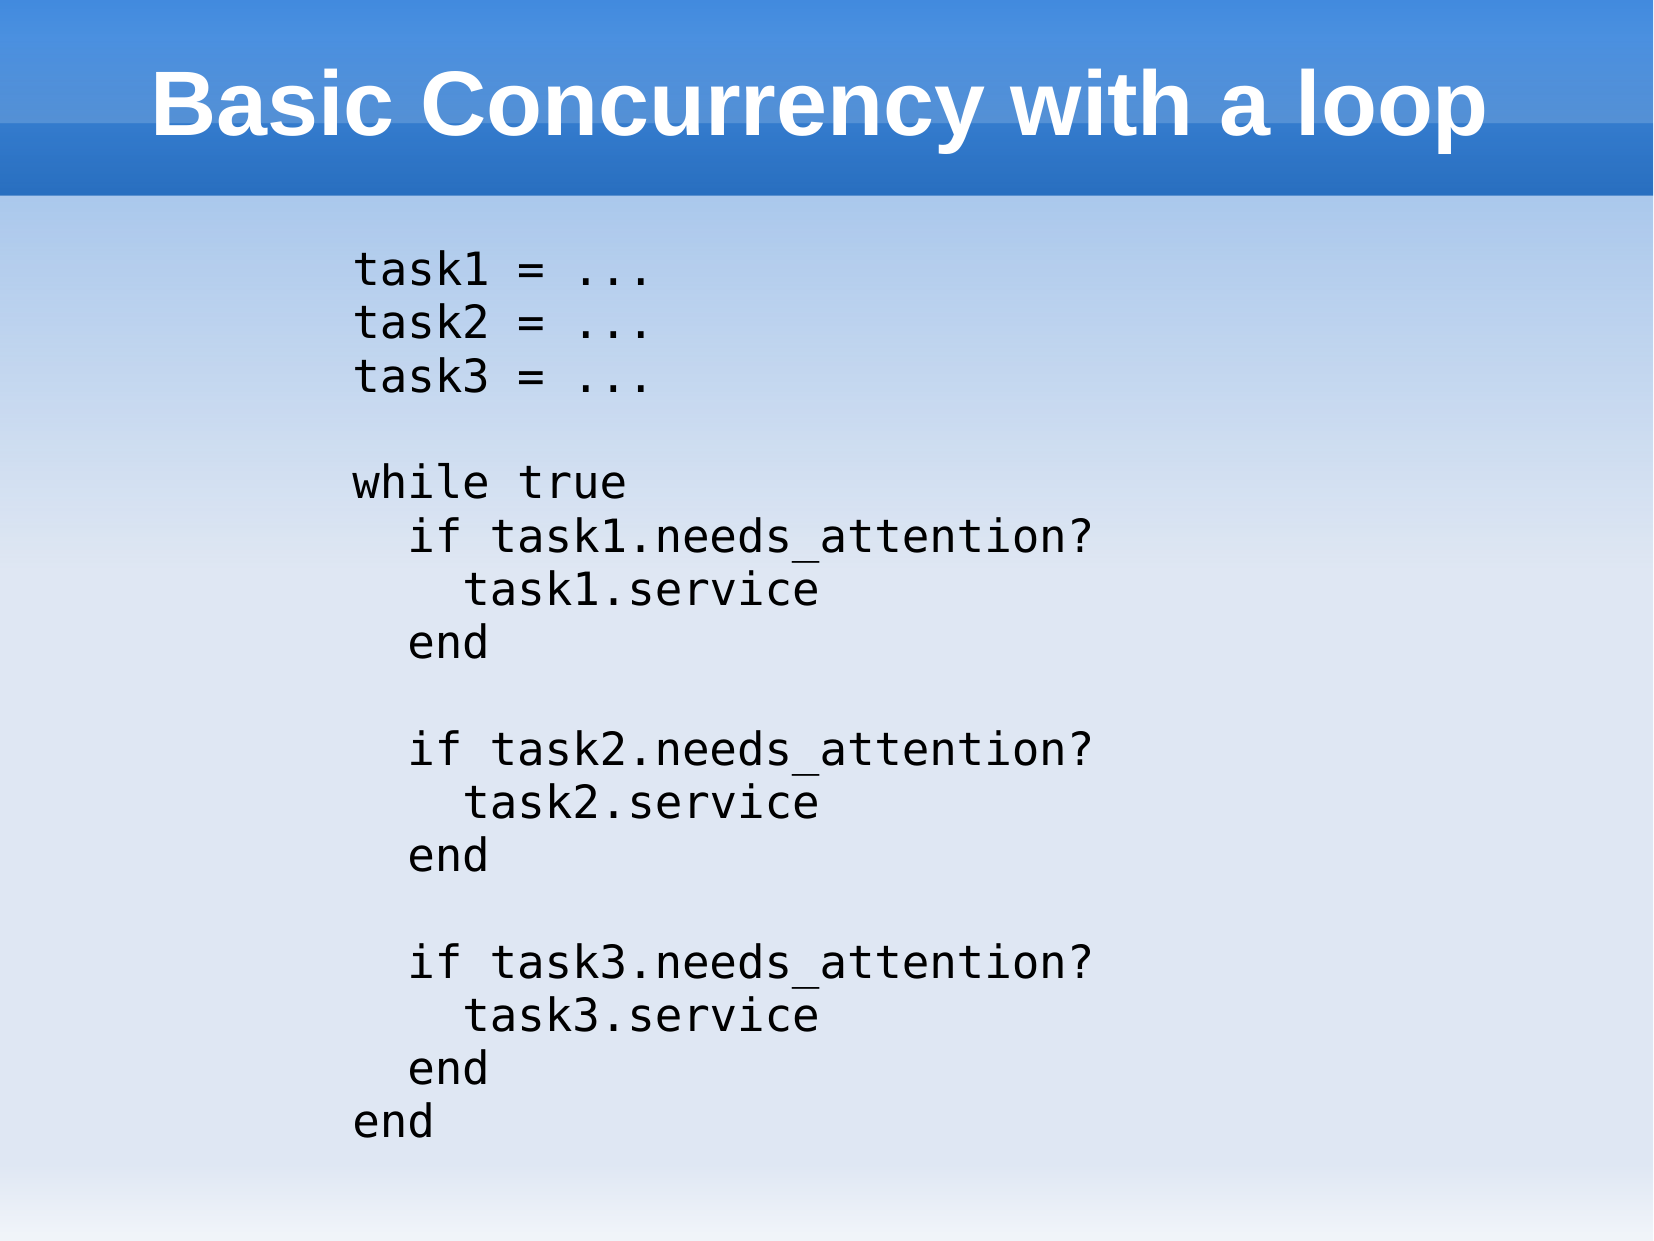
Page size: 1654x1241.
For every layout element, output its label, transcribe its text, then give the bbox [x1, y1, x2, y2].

text_box task1 = ... task2 = ... task3 = ... while true if task1.needs_attention? task1.service end if task2.needs_attention? task2.service end if task3.needs_attention? task3.service end end [337, 235, 1426, 1157]
picture [0, 0, 1654, 1241]
title Basic Concurrency with a loop [76, 0, 1565, 208]
